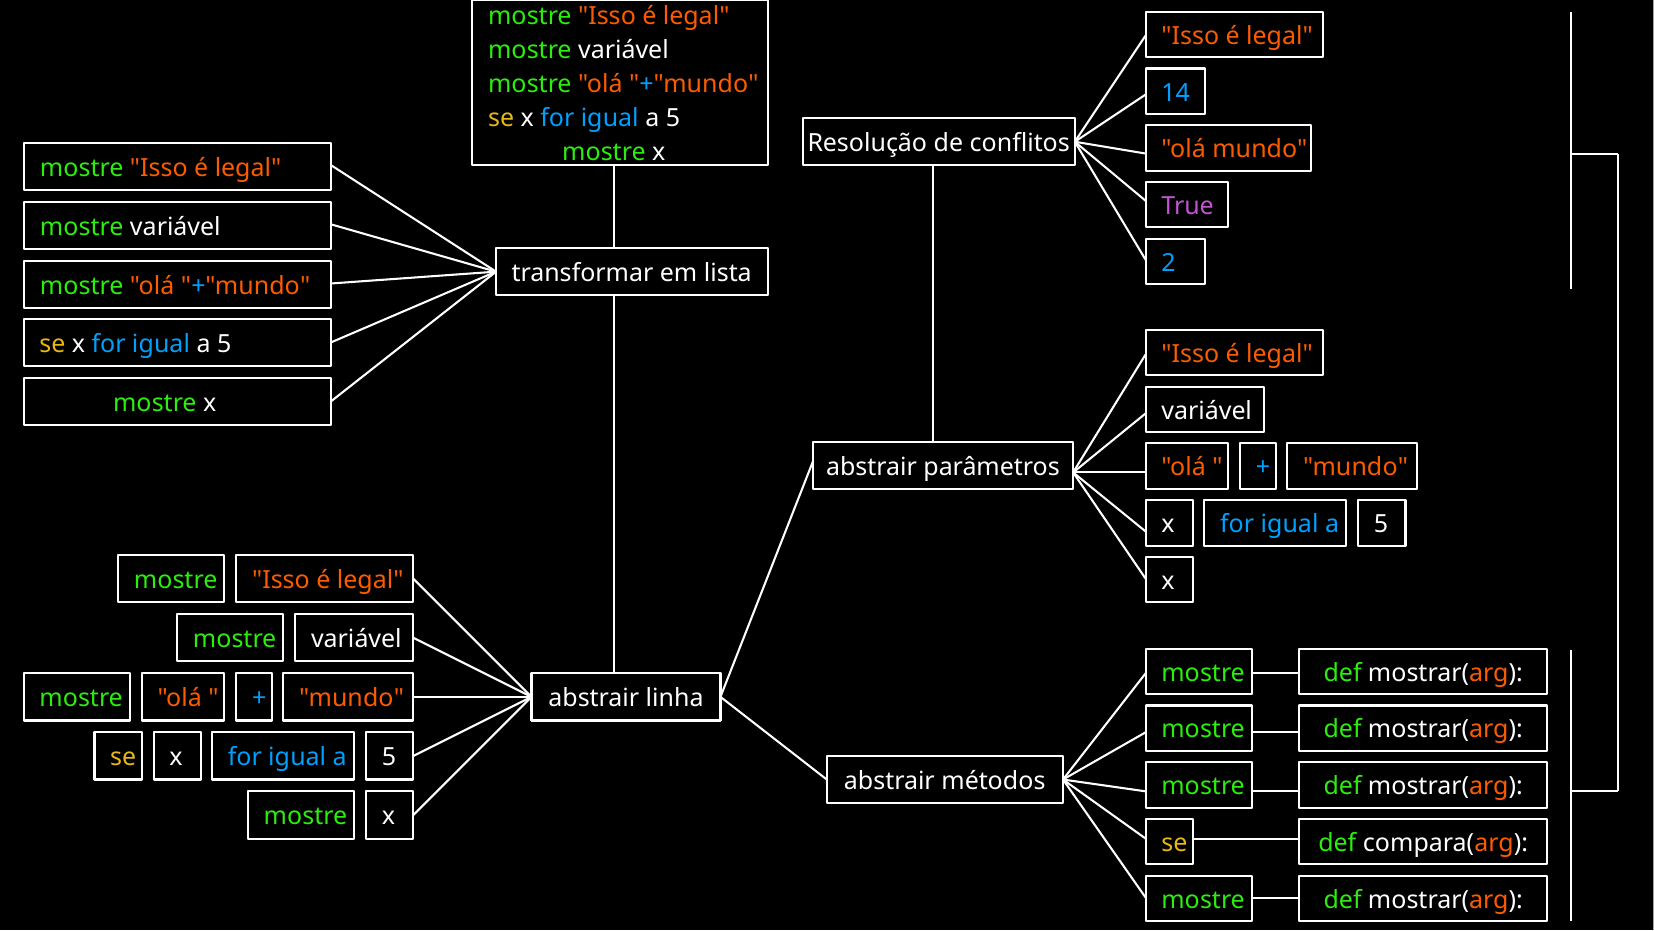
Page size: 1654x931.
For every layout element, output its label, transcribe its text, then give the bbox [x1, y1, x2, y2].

text_box + [1240, 443, 1276, 489]
text_box 5 [1358, 500, 1406, 546]
text_box mostre "Isso é legal" [24, 142, 332, 191]
text_box mostre "Isso é legal" mostre variável mostre "olá "+"mundo" se x for igual a 5 mostre x [472, 0, 768, 166]
text_box se x for igual a 5 [23, 318, 331, 367]
text_box "olá mundo" [1145, 125, 1312, 171]
text_box abstrair parâmetros [813, 442, 1074, 490]
text_box "olá " [1145, 443, 1229, 489]
text_box "olá " [141, 673, 225, 721]
text_box mostre [23, 673, 130, 721]
text_box Resolução de conflitos [803, 118, 1075, 166]
text_box 5 [366, 732, 414, 780]
text_box def mostrar(arg): [1299, 648, 1548, 695]
text_box def mostrar(arg): [1299, 762, 1548, 808]
text_box x [1145, 500, 1193, 546]
text_box se [94, 732, 142, 780]
text_box mostre [177, 614, 284, 662]
text_box "Isso é legal" [1145, 329, 1323, 376]
text_box for igual a [1204, 500, 1347, 546]
text_box mostre [1145, 705, 1252, 751]
text_box mostre [248, 791, 355, 839]
text_box se [1145, 819, 1193, 865]
text_box variável [295, 614, 414, 662]
text_box "mundo" [1287, 443, 1418, 489]
text_box def mostrar(arg): [1299, 875, 1548, 922]
text_box mostre "olá "+"mundo" [24, 260, 332, 309]
text_box mostre [1145, 875, 1252, 922]
text_box transformar em lista [496, 248, 768, 296]
text_box + [236, 673, 272, 721]
text_box abstrair métodos [826, 755, 1063, 804]
text_box for igual a [212, 732, 355, 780]
text_box mostre [118, 555, 225, 603]
text_box True [1145, 182, 1229, 228]
text_box "Isso é legal" [1145, 11, 1323, 58]
text_box x [153, 732, 201, 780]
text_box x [366, 791, 414, 839]
text_box def mostrar(arg): [1299, 705, 1548, 751]
text_box mostre variável [24, 201, 332, 250]
text_box x [1145, 557, 1193, 603]
text_box "Isso é legal" [236, 555, 414, 603]
text_box 14 [1145, 68, 1205, 114]
text_box variável [1145, 386, 1264, 433]
text_box mostre [1145, 762, 1252, 808]
text_box "mundo" [283, 673, 414, 721]
text_box abstrair linha [531, 673, 721, 721]
text_box mostre [1145, 648, 1252, 695]
text_box mostre x [23, 377, 331, 426]
text_box def compara(arg): [1299, 819, 1548, 865]
text_box 2 [1145, 238, 1205, 285]
